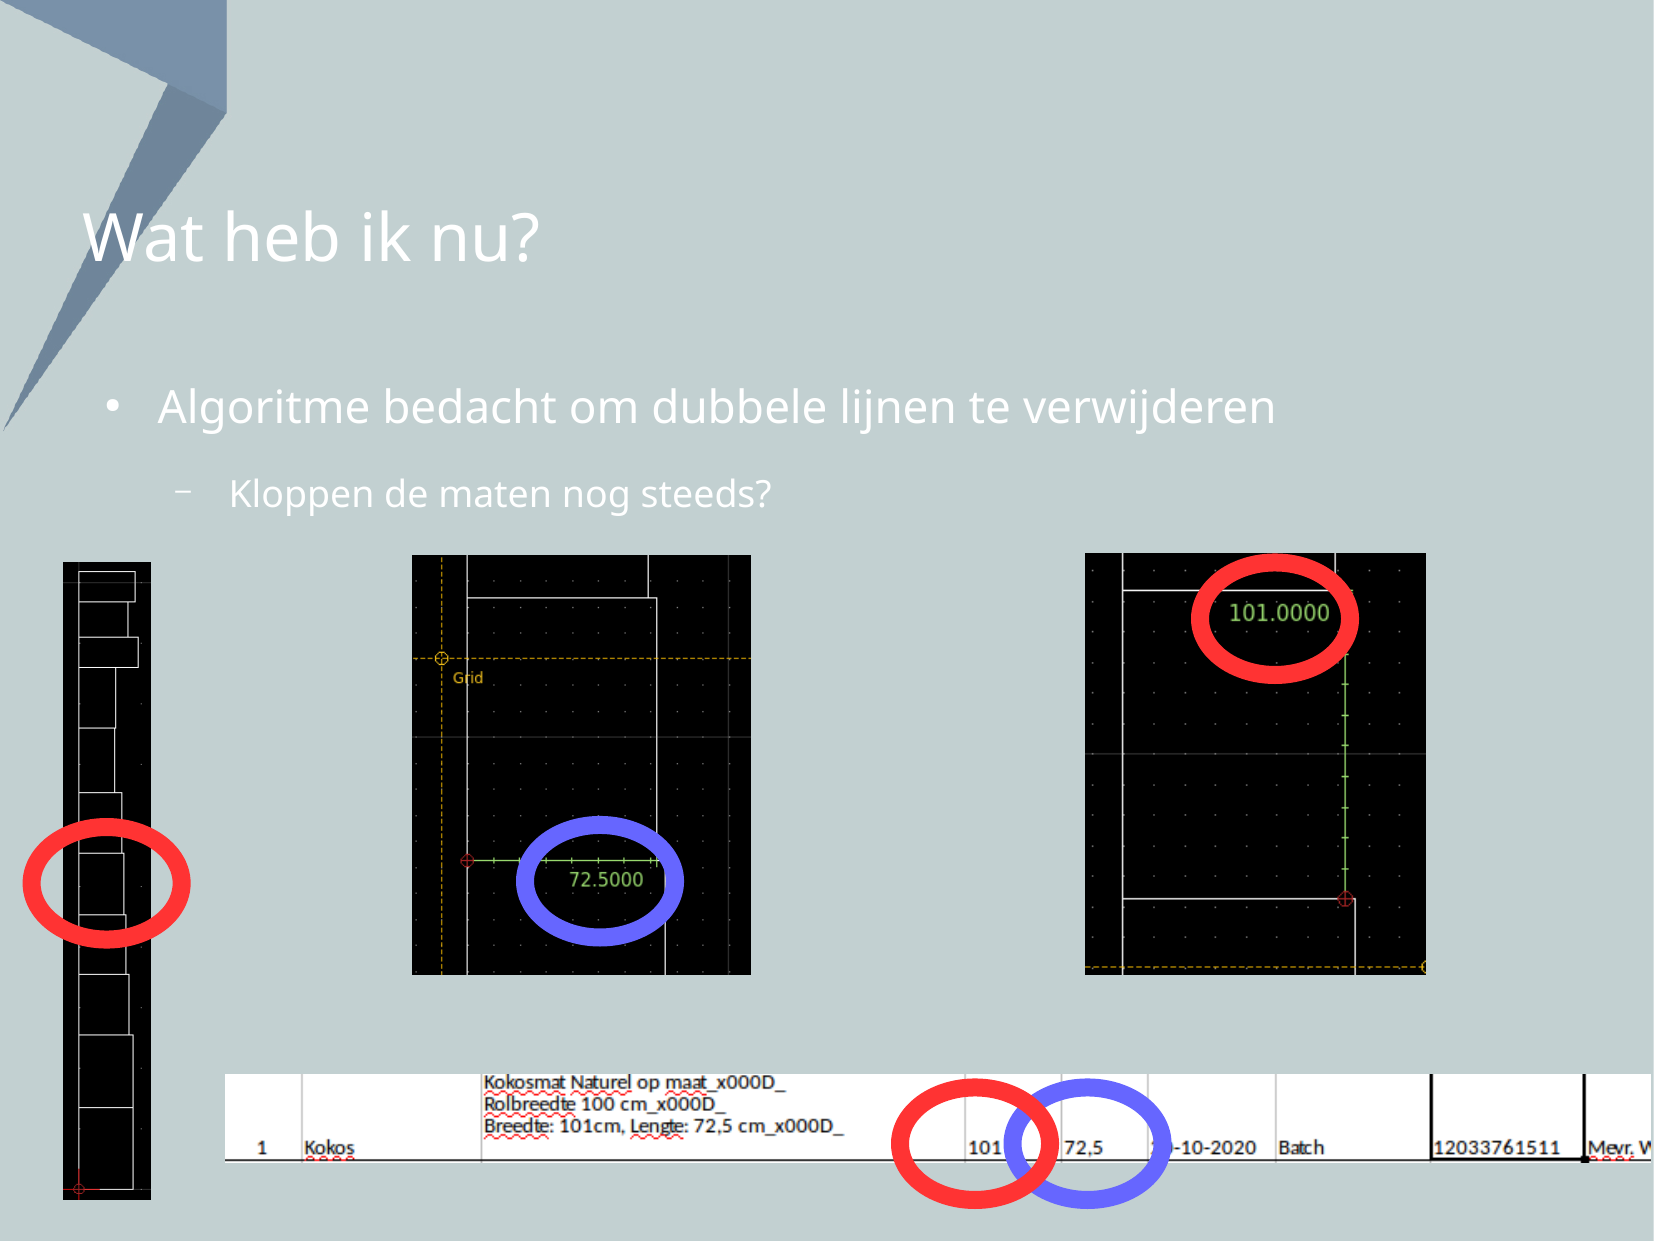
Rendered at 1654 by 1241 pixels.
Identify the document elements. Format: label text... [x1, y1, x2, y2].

picture [0, 0, 1654, 1241]
list Algoritme bedacht om dubbele lijnen te verwijderen Kloppen de maten nog steeds? [86, 375, 1576, 971]
title Wat heb ik nu? [82, 139, 1571, 332]
